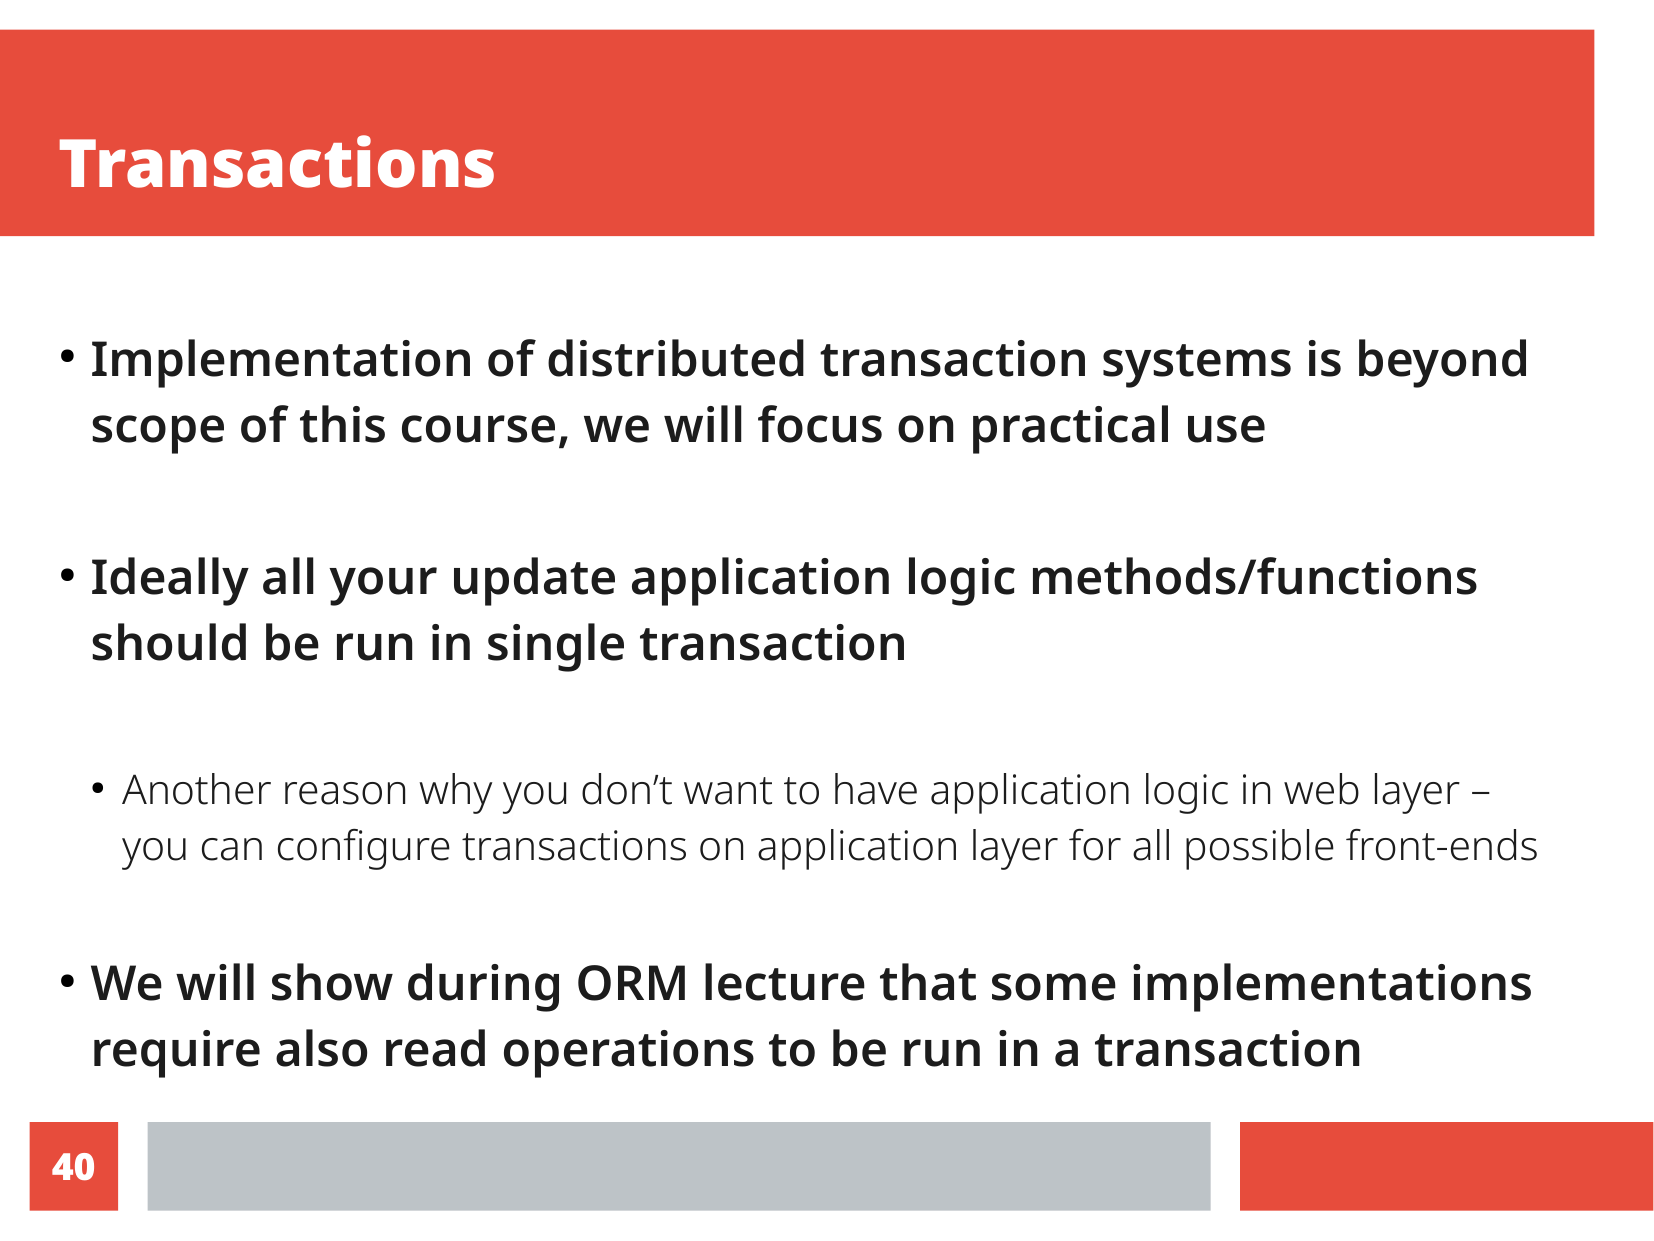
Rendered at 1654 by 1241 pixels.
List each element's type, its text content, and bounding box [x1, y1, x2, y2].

title Transactions [59, 59, 1595, 207]
list Implementation of distributed transaction systems is beyond scope of this course, we will focus on practical use Ideally all your update application logic methods/functions should be run in single transaction Another reason why you don’t want to have application logic in web layer – you can configure transactions on application layer for all possible front-ends We will show during ORM lecture that some implementations require also read operations to be run in a transaction [59, 324, 1565, 1093]
